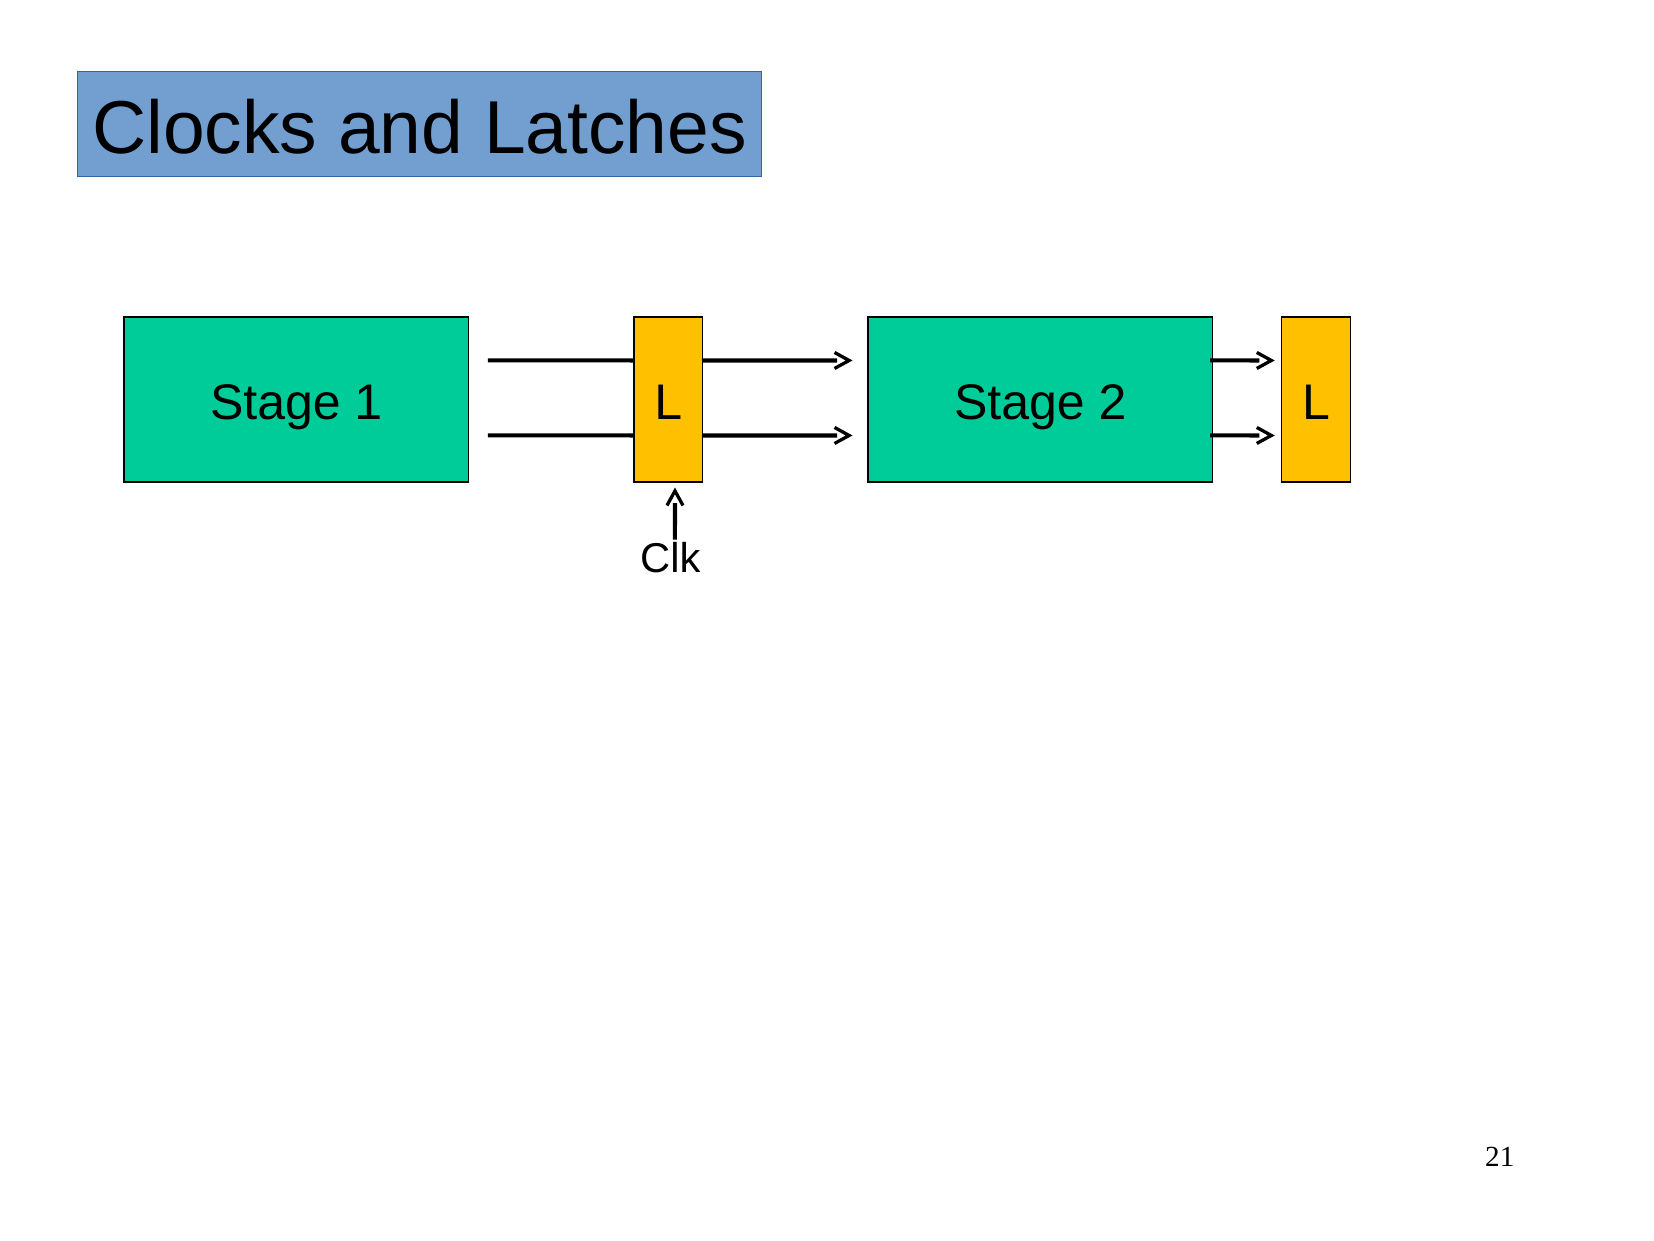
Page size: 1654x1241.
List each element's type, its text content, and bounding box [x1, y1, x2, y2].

text_box Clocks and Latches [77, 71, 762, 177]
text_box L [633, 316, 703, 483]
text_box Stage 1 [123, 316, 469, 483]
text_box Stage 2 [868, 316, 1213, 483]
text_box <number> [1184, 1129, 1530, 1213]
text_box L [1281, 316, 1351, 483]
text_box Clk [625, 523, 716, 590]
